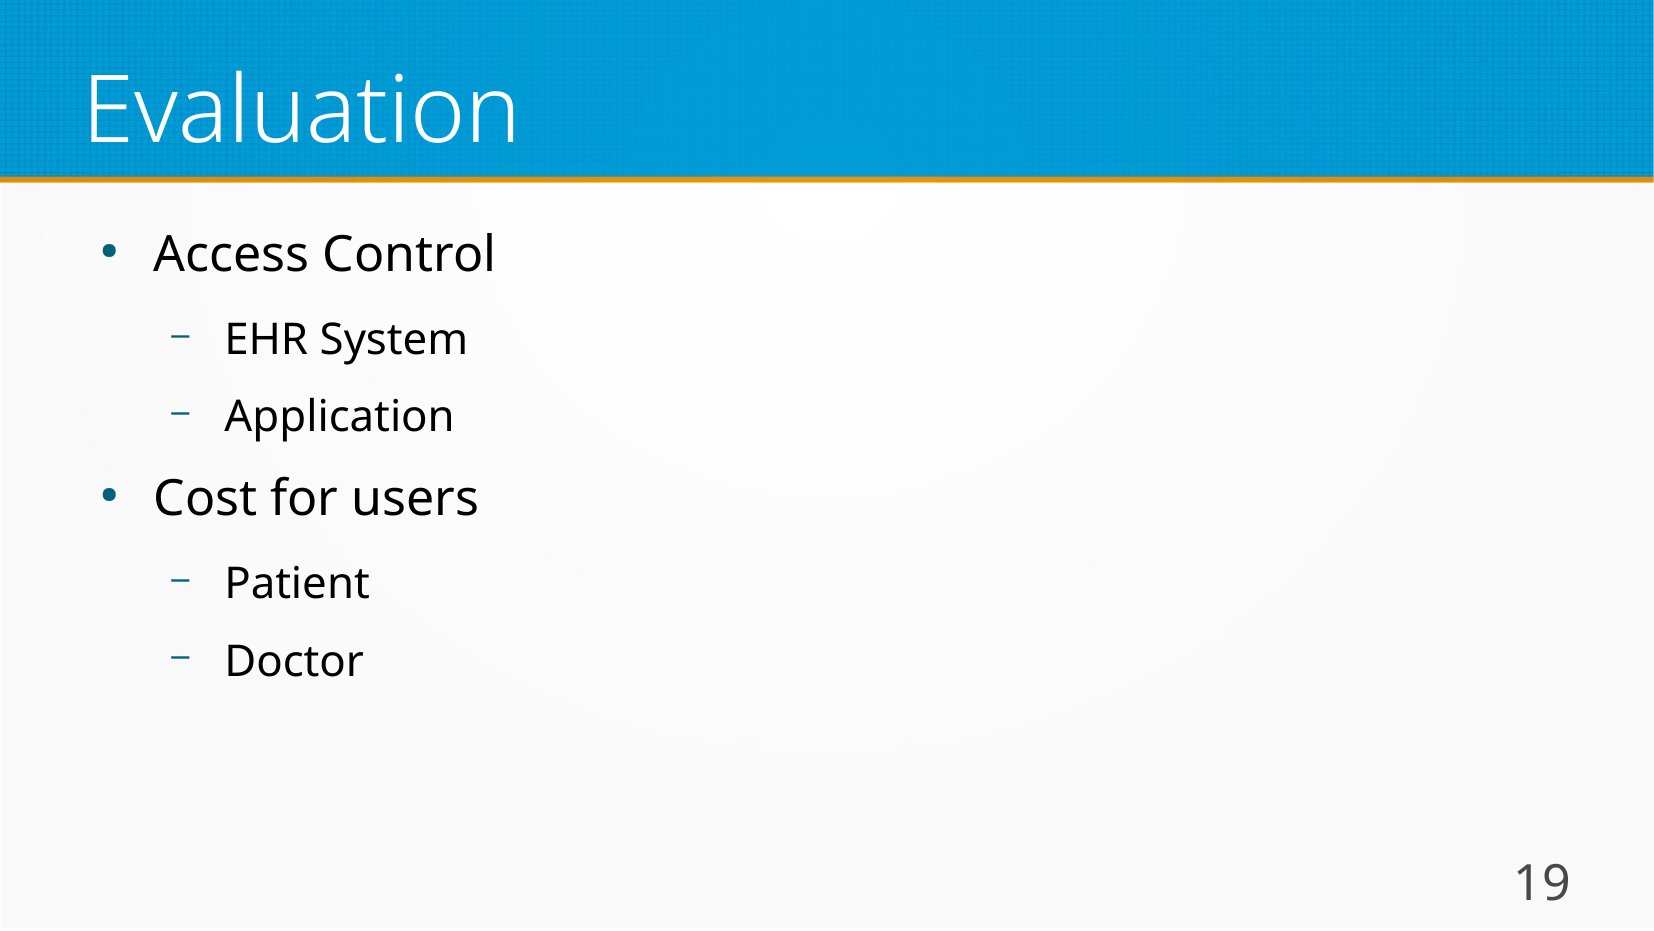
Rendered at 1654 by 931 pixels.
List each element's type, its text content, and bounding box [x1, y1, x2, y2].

picture [0, 175, 1654, 931]
list Access Control EHR System Application Cost for users Patient Doctor [82, 217, 1571, 758]
title Evaluation [82, 14, 1571, 171]
